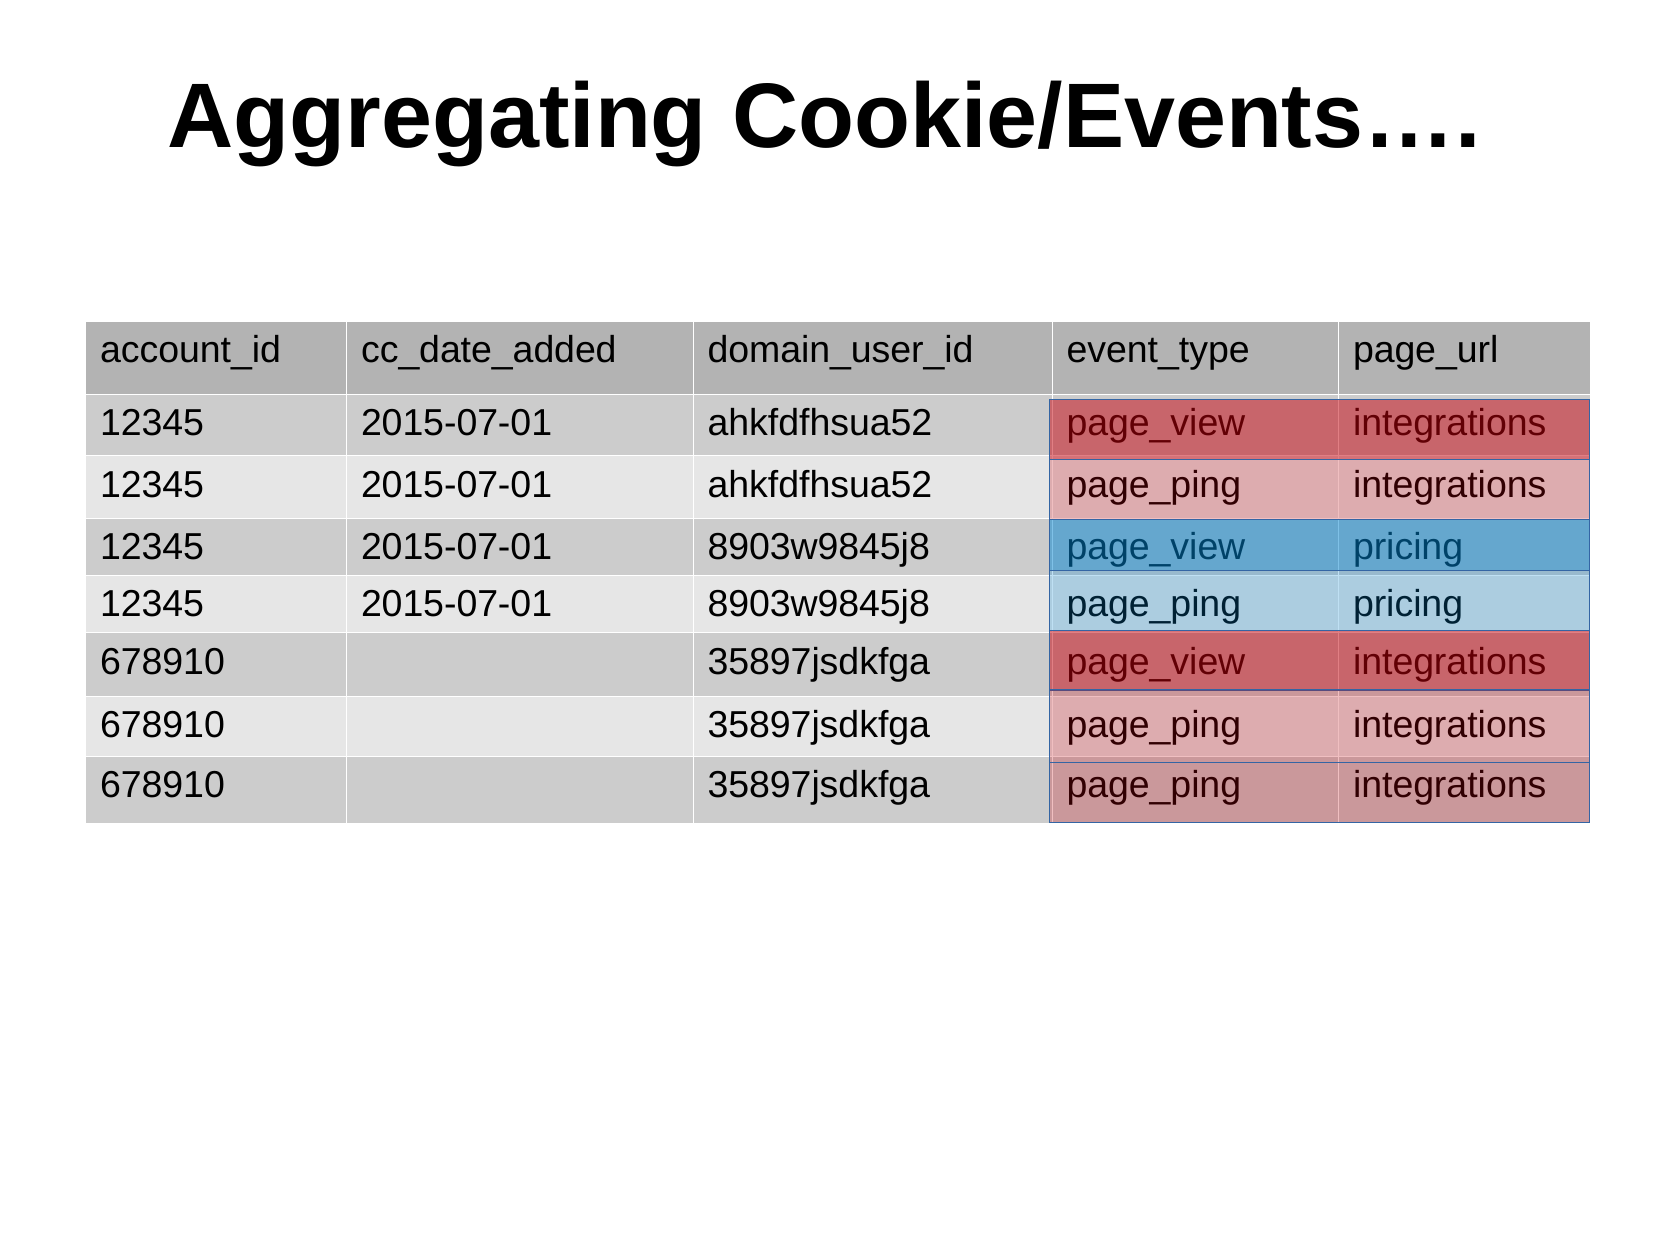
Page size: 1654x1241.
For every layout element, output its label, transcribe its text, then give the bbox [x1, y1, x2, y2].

table_header domain_user_id [694, 322, 1052, 394]
text_box Aggregating Cookie/Events…. [45, 20, 1606, 211]
table_cell 35897jsdkfga [694, 697, 1049, 756]
table_cell 35897jsdkfga [694, 757, 1049, 823]
table_cell 35897jsdkfga [694, 633, 1049, 696]
table_cell [347, 633, 693, 696]
table_header page_url [1339, 322, 1590, 394]
table_cell 678910 [86, 633, 346, 696]
table_cell integrations [1339, 395, 1590, 399]
text_box [1049, 399, 1590, 823]
table_cell 678910 [86, 757, 346, 823]
table_cell 12345 [86, 456, 346, 518]
table_header cc_date_added [347, 322, 693, 394]
table_cell 8903w9845j8 [694, 576, 1049, 632]
table_cell 12345 [86, 576, 346, 632]
table_cell [347, 697, 693, 756]
table_cell 12345 [86, 519, 346, 575]
table_cell 12345 [86, 395, 346, 455]
table_header account_id [86, 322, 346, 394]
table_cell 2015-07-01 [347, 395, 693, 455]
table_cell [347, 757, 693, 823]
table_cell 2015-07-01 [347, 519, 693, 575]
table_cell ahkfdfhsua52 [694, 395, 1052, 455]
table_cell 8903w9845j8 [694, 519, 1049, 575]
table_cell page_view [1053, 395, 1338, 399]
table_cell ahkfdfhsua52 [694, 456, 1049, 518]
table_cell 2015-07-01 [347, 576, 693, 632]
table_header event_type [1053, 322, 1338, 394]
table_cell 2015-07-01 [347, 456, 693, 518]
table_cell 678910 [86, 697, 346, 756]
